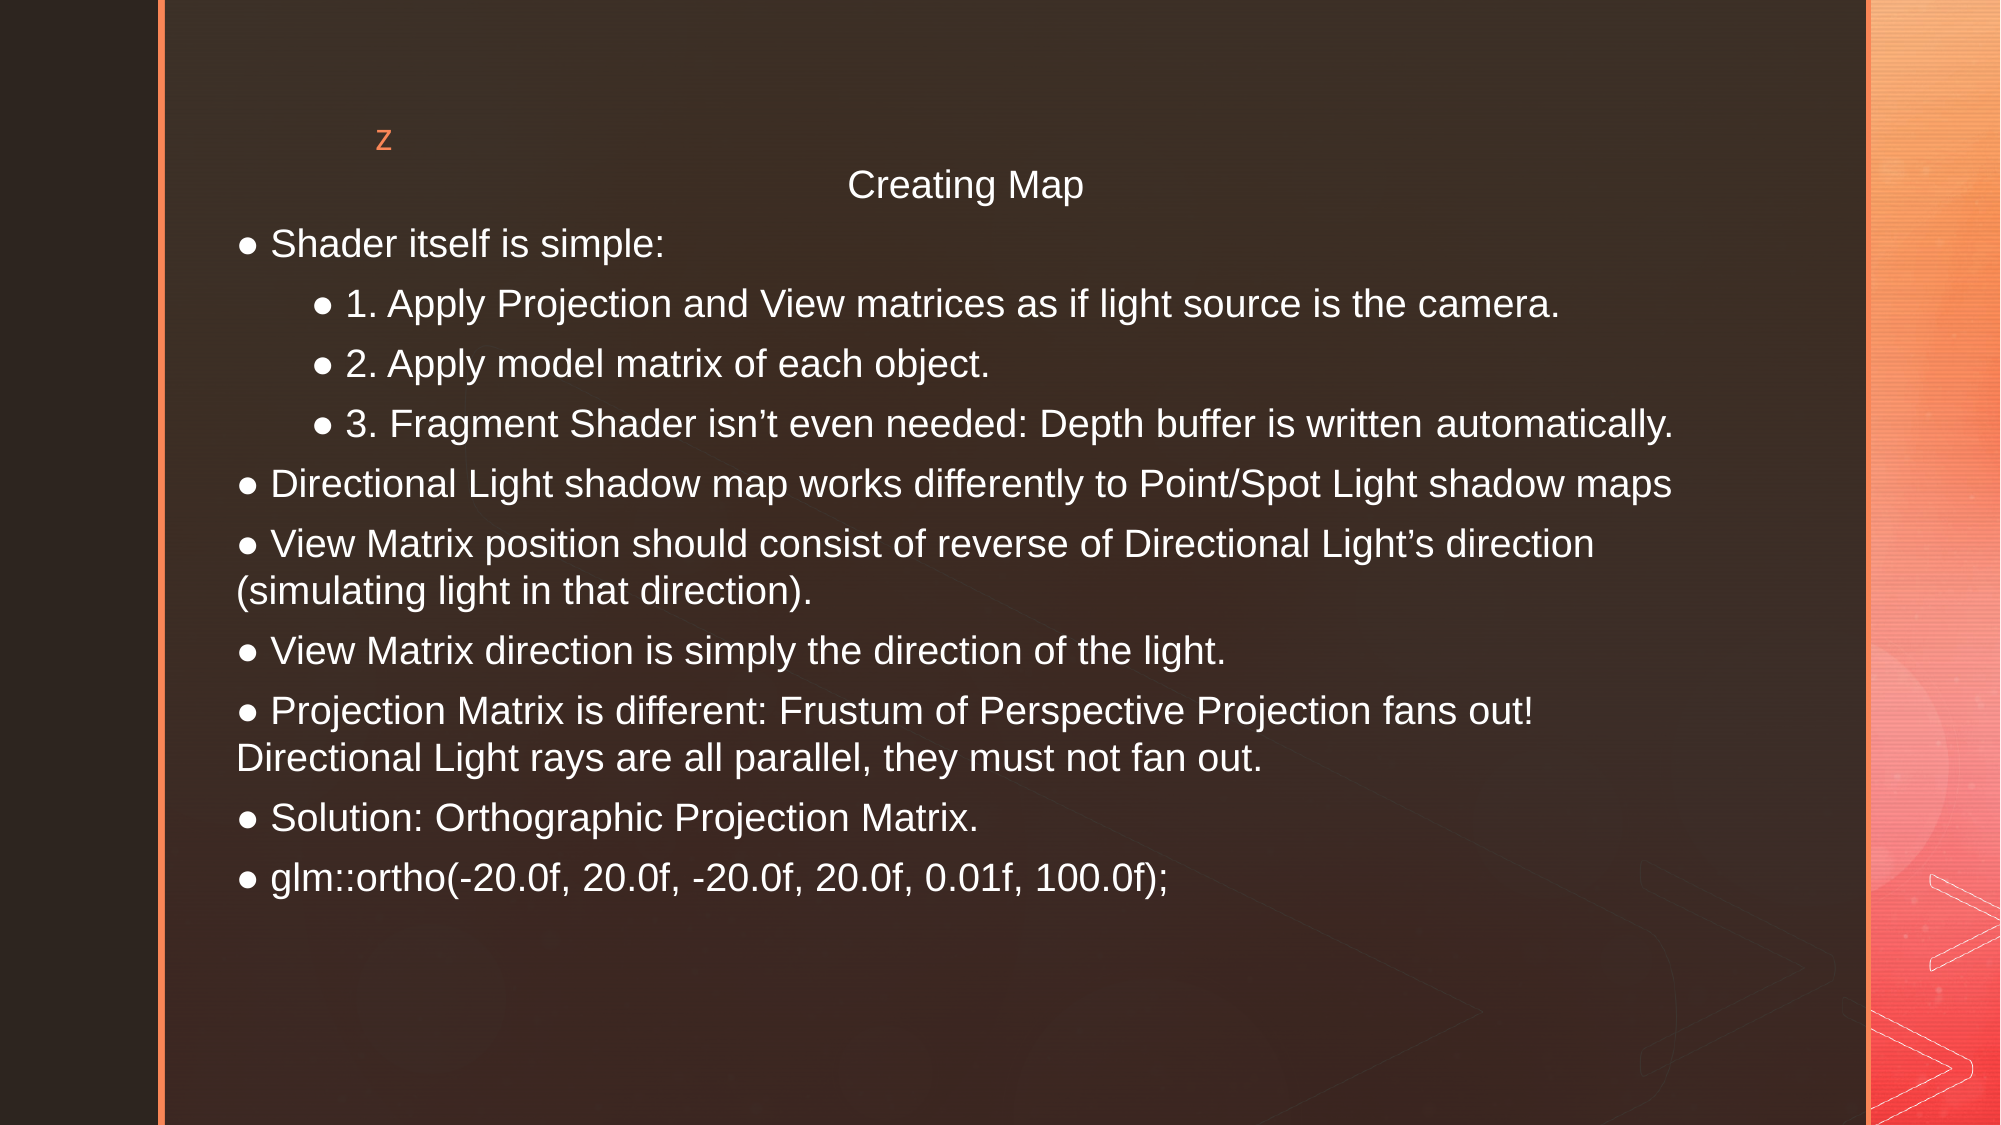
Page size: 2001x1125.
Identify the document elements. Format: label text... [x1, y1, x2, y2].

list Creating Map ● Shader itself is simple: ● 1. Apply Projection and View matrices as if light source is the camera. ● 2. Apply model matrix of each object. ● 3. Fragment Shader isn’t even needed: Depth buffer is written automatically. ● Directional Light shadow map works differently to Point/Spot Light shadow maps ● View Matrix position should consist of reverse of Directional Light’s direction (simulating light in that direction). ● View Matrix direction is simply the direction of the light. ● Projection Matrix is different: Frustum of Perspective Projection fans out! Directional Light rays are all parallel, they must not fan out. ● Solution: Orthographic Projection Matrix. ● glm::ortho(-20.0f, 20.0f, -20.0f, 20.0f, 0.01f, 100.0f); [218, 65, 1734, 993]
